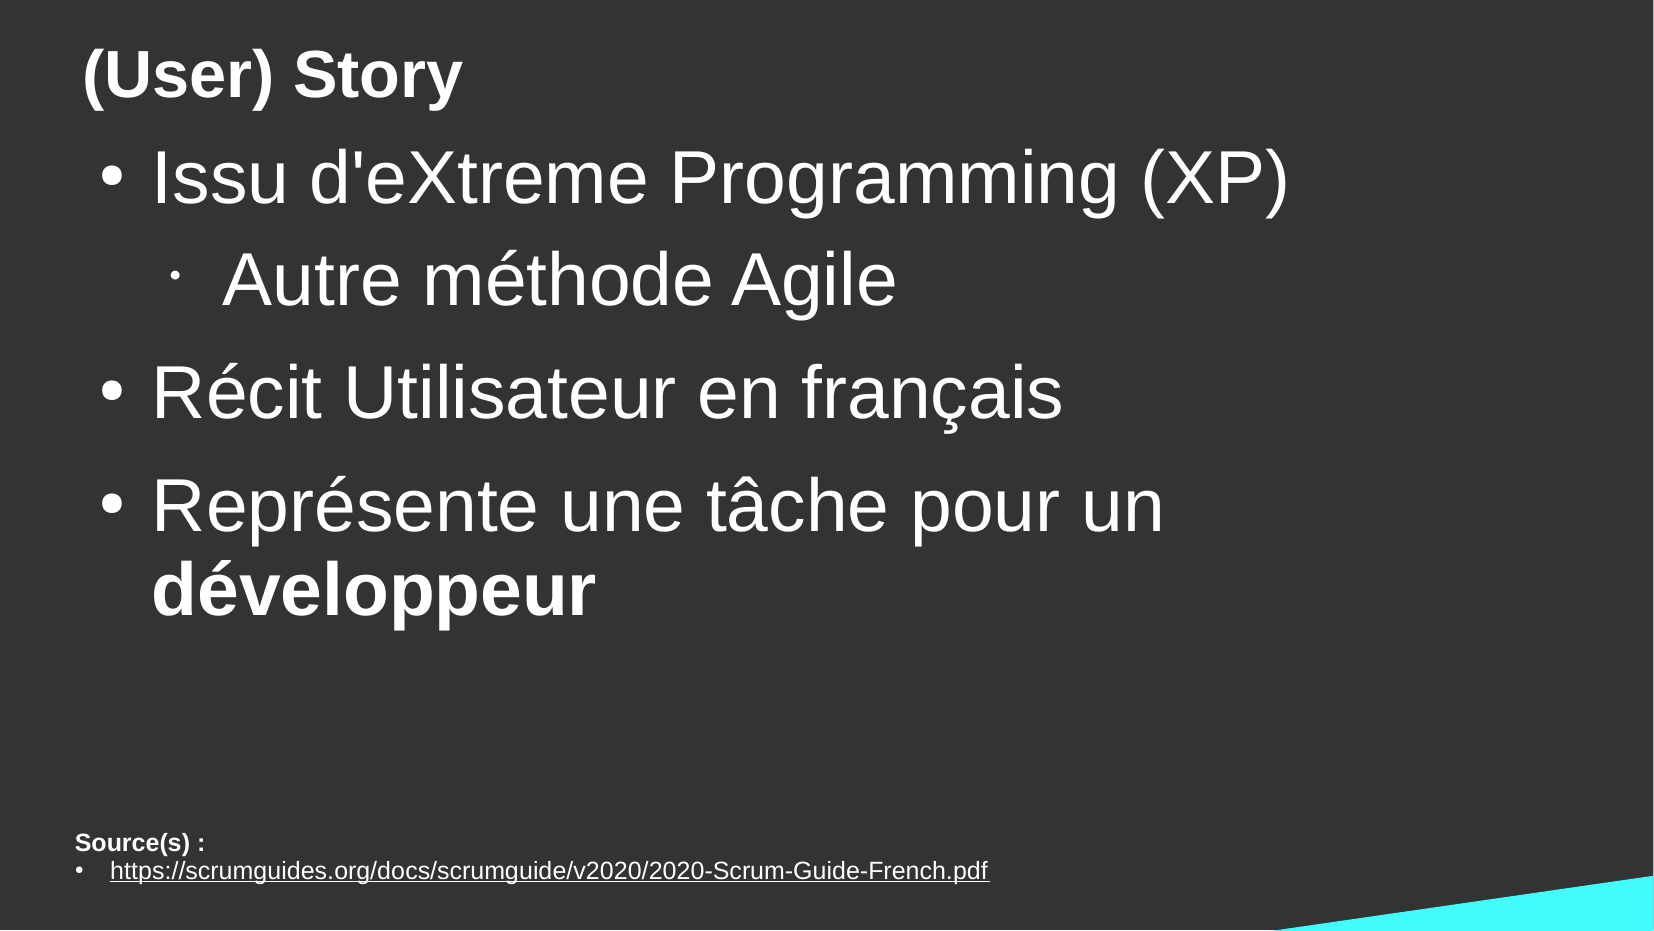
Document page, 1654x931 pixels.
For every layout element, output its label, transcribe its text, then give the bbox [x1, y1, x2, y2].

text_box Source(s) : https://scrumguides.org/docs/scrumguide/v2020/2020-Scrum-Guide-French.pdf [60, 821, 1546, 921]
title (User) Story [82, 37, 1571, 122]
text_box [1270, 875, 1654, 931]
list Issu d'eXtreme Programming (XP) Autre méthode Agile Récit Utilisateur en français Représente une tâche pour un développeur [80, 135, 1620, 777]
